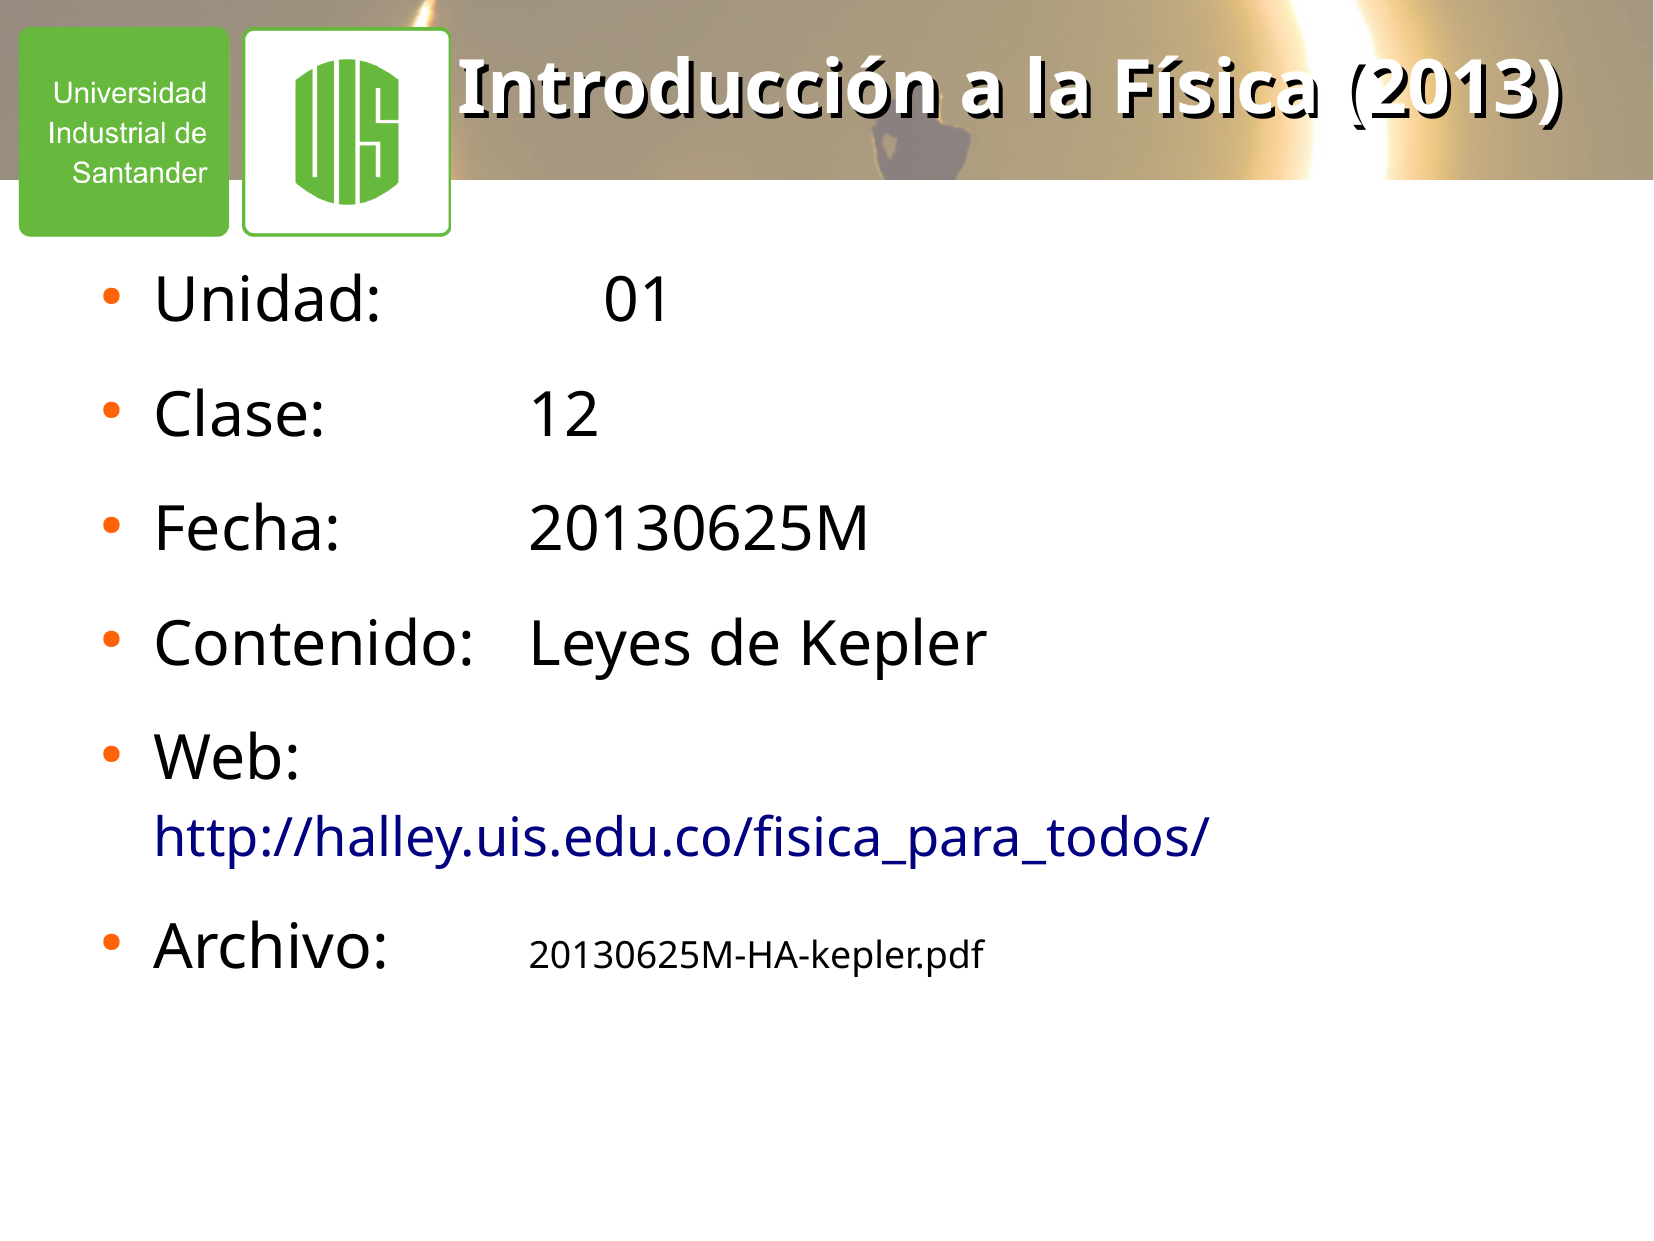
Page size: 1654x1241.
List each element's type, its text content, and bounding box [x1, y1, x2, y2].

title Introducción a la Física (2013) [75, 19, 1564, 151]
list Unidad: 01 Clase: 12 Fecha: 20130625M Contenido: Leyes de Kepler Web: http://halley.uis.edu.co/fisica_para_todos/ Archivo: 20130625M-HA-kepler.pdf [82, 255, 1571, 1156]
picture [0, 0, 1654, 237]
